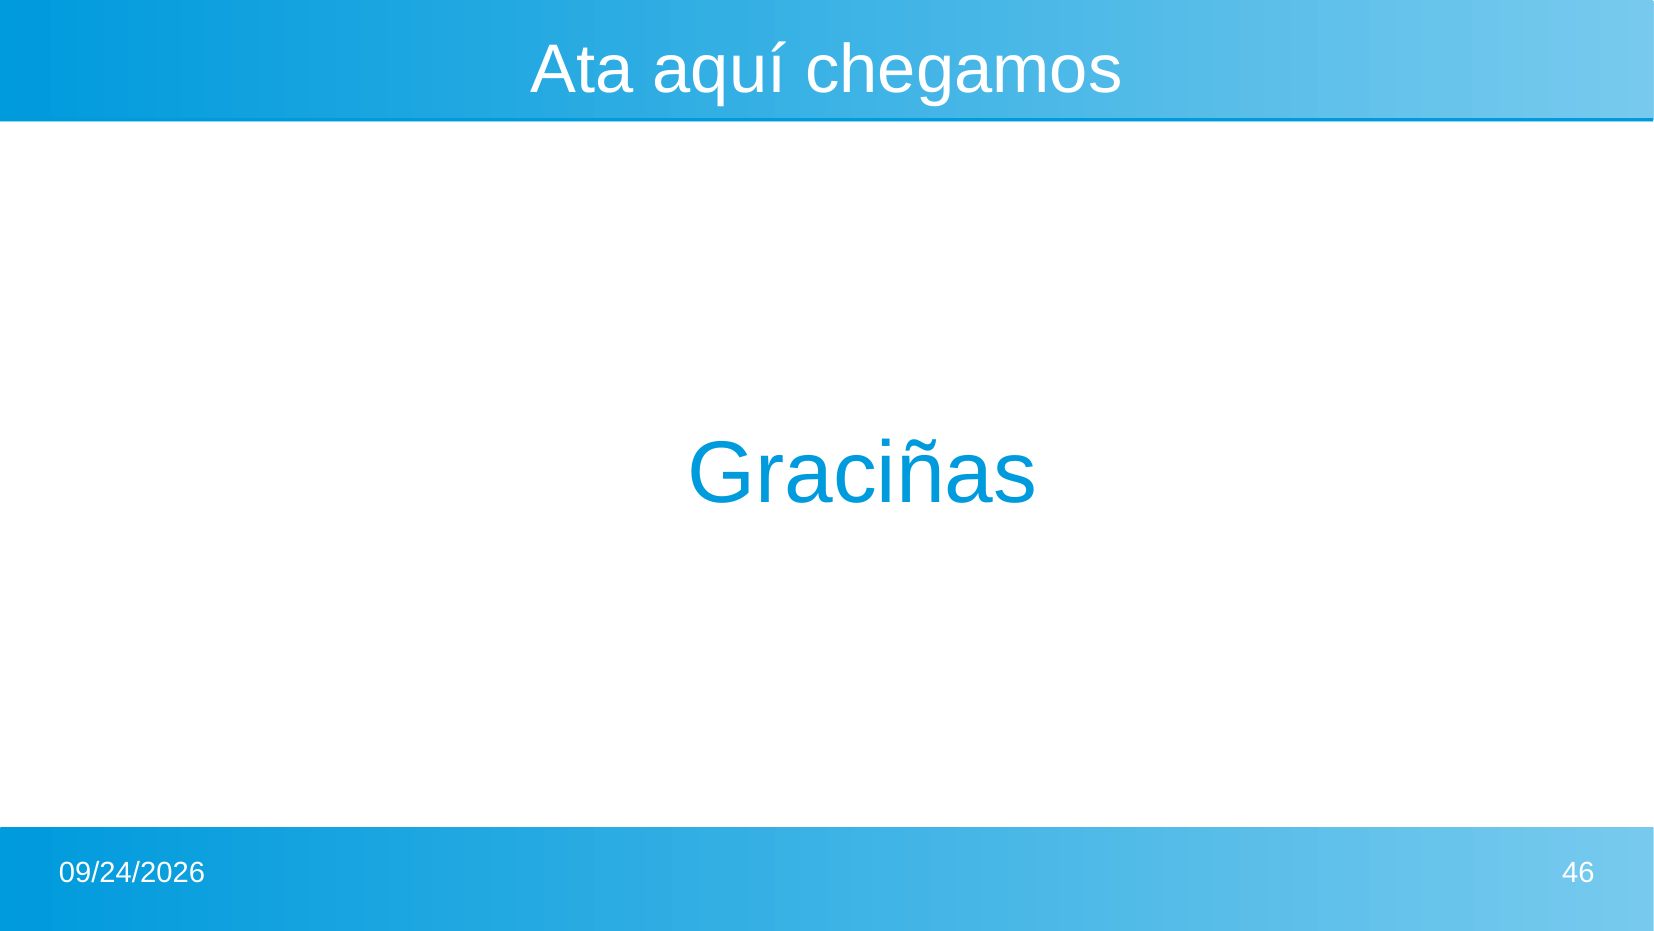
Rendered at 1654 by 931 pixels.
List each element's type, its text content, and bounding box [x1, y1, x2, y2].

list Graciñas [59, 177, 1595, 768]
title Ata aquí chegamos [59, 29, 1595, 108]
